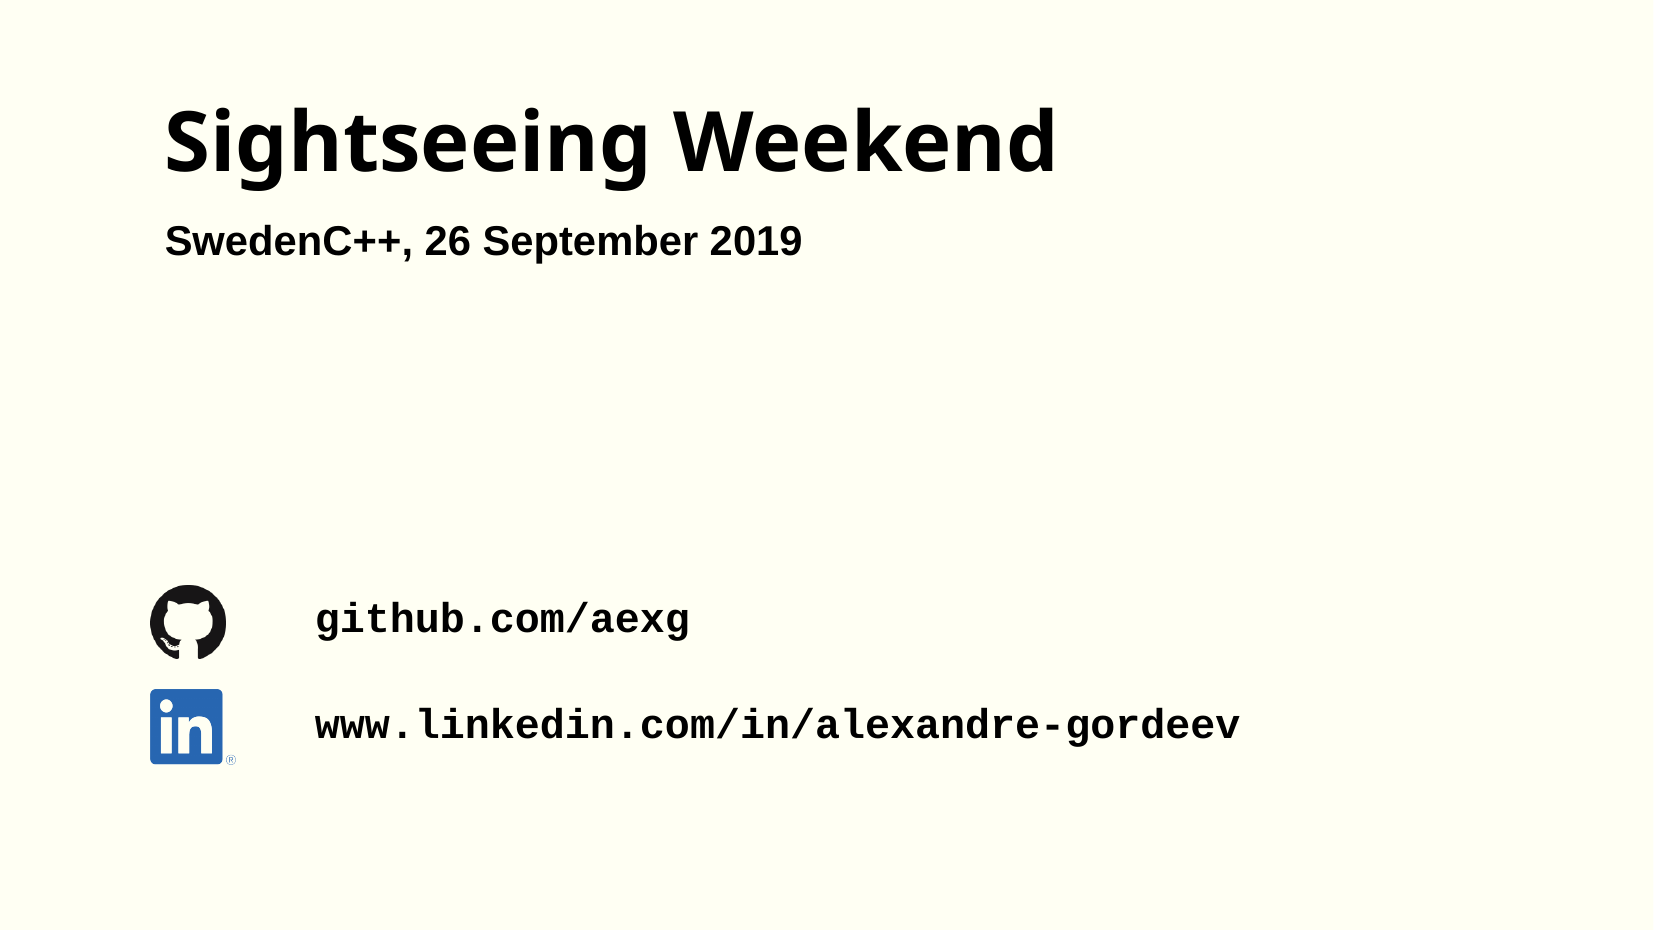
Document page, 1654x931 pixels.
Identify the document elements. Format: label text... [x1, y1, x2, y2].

text_box github.com/aexg [300, 585, 1286, 658]
text_box Sightseeing Weekend [150, 75, 1591, 221]
text_box www.linkedin.com/in/alexandre-gordeev [300, 690, 1591, 766]
text_box SwedenC++, 26 September 2019 [150, 210, 1216, 272]
picture [150, 689, 236, 766]
picture [150, 584, 226, 661]
